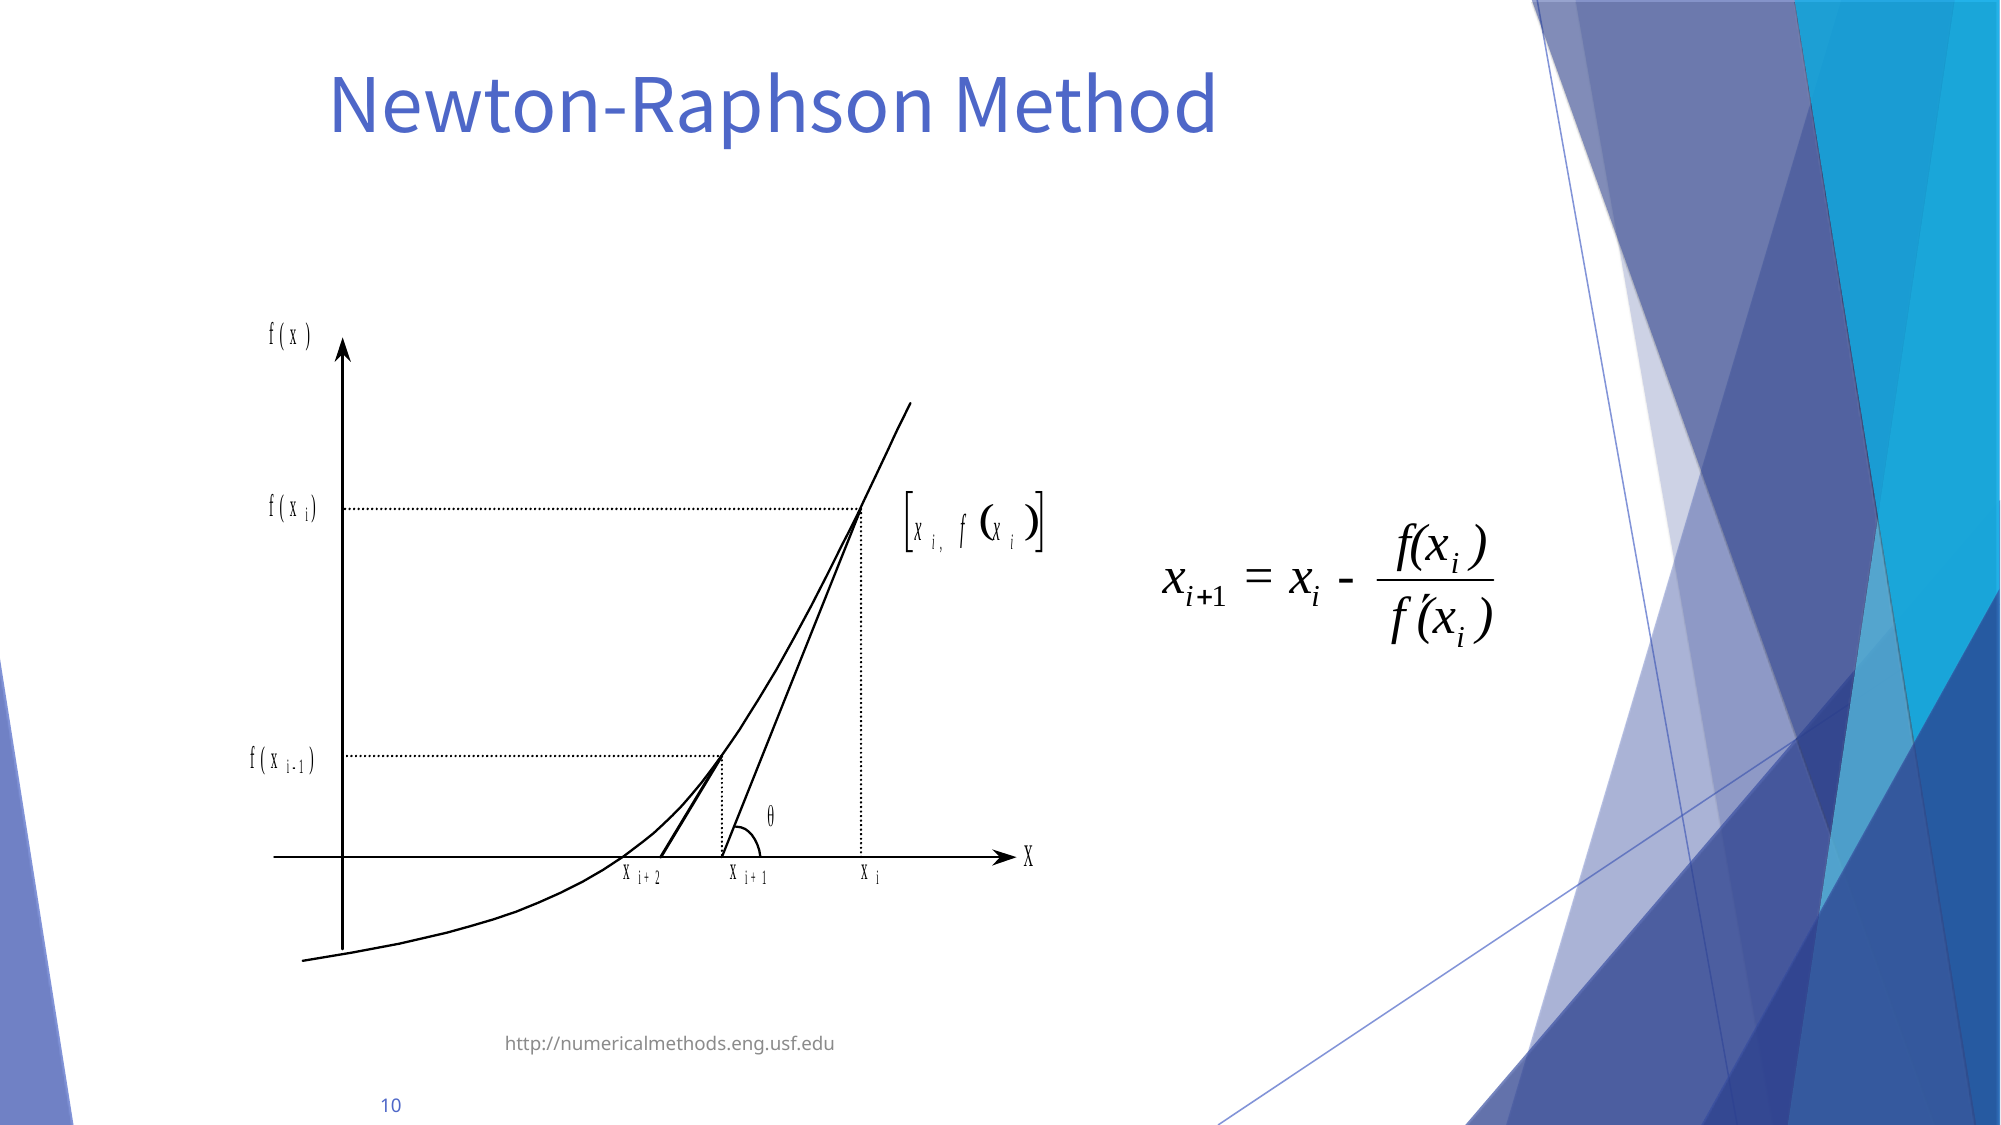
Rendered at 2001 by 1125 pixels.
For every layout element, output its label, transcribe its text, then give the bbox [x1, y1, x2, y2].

picture [208, 214, 1071, 1048]
slide_number <編號> [0, 1087, 417, 1125]
footer http://numericalmethods.eng.usf.edu [274, 1023, 1109, 1062]
chart [1153, 511, 1508, 661]
title Newton-Raphson Method [312, 50, 1591, 238]
picture [1152, 510, 1505, 659]
